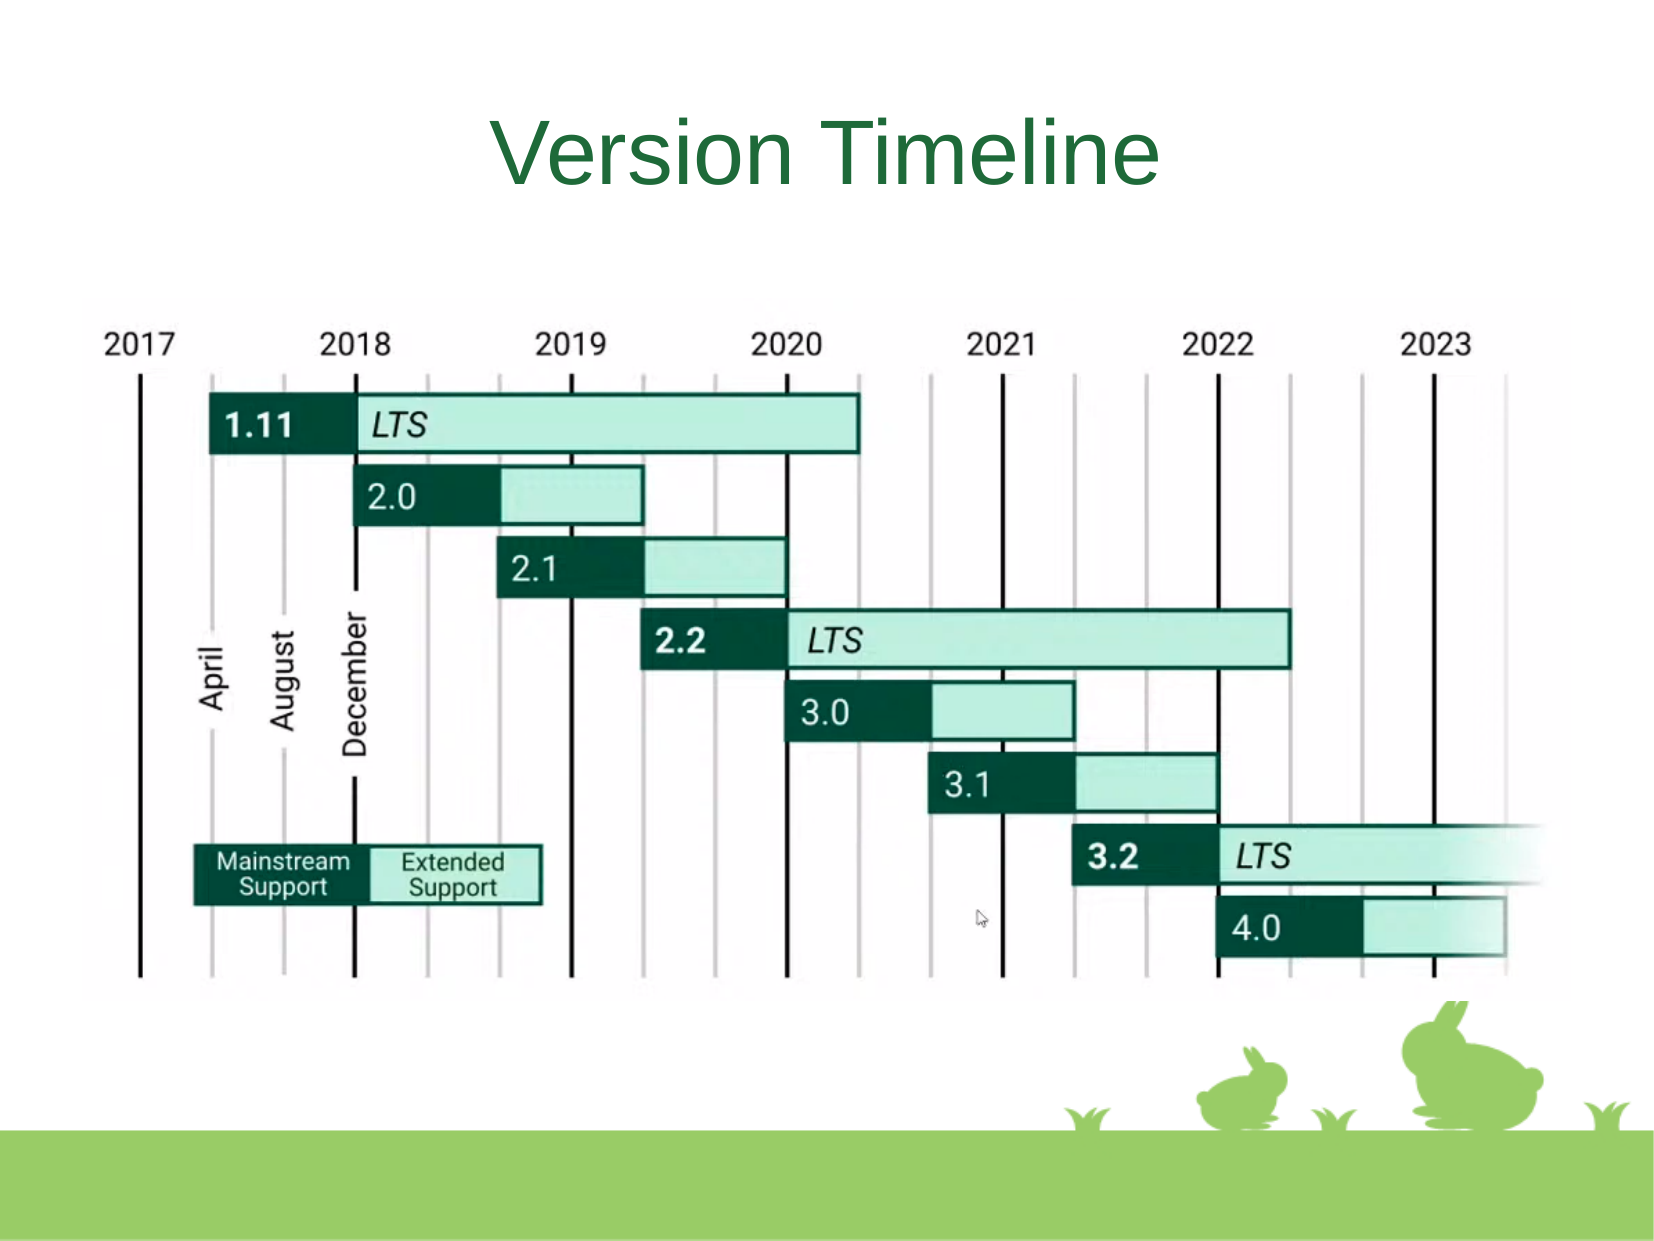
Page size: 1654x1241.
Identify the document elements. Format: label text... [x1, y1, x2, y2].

picture [0, 0, 1654, 1241]
title Version Timeline [82, 49, 1571, 257]
